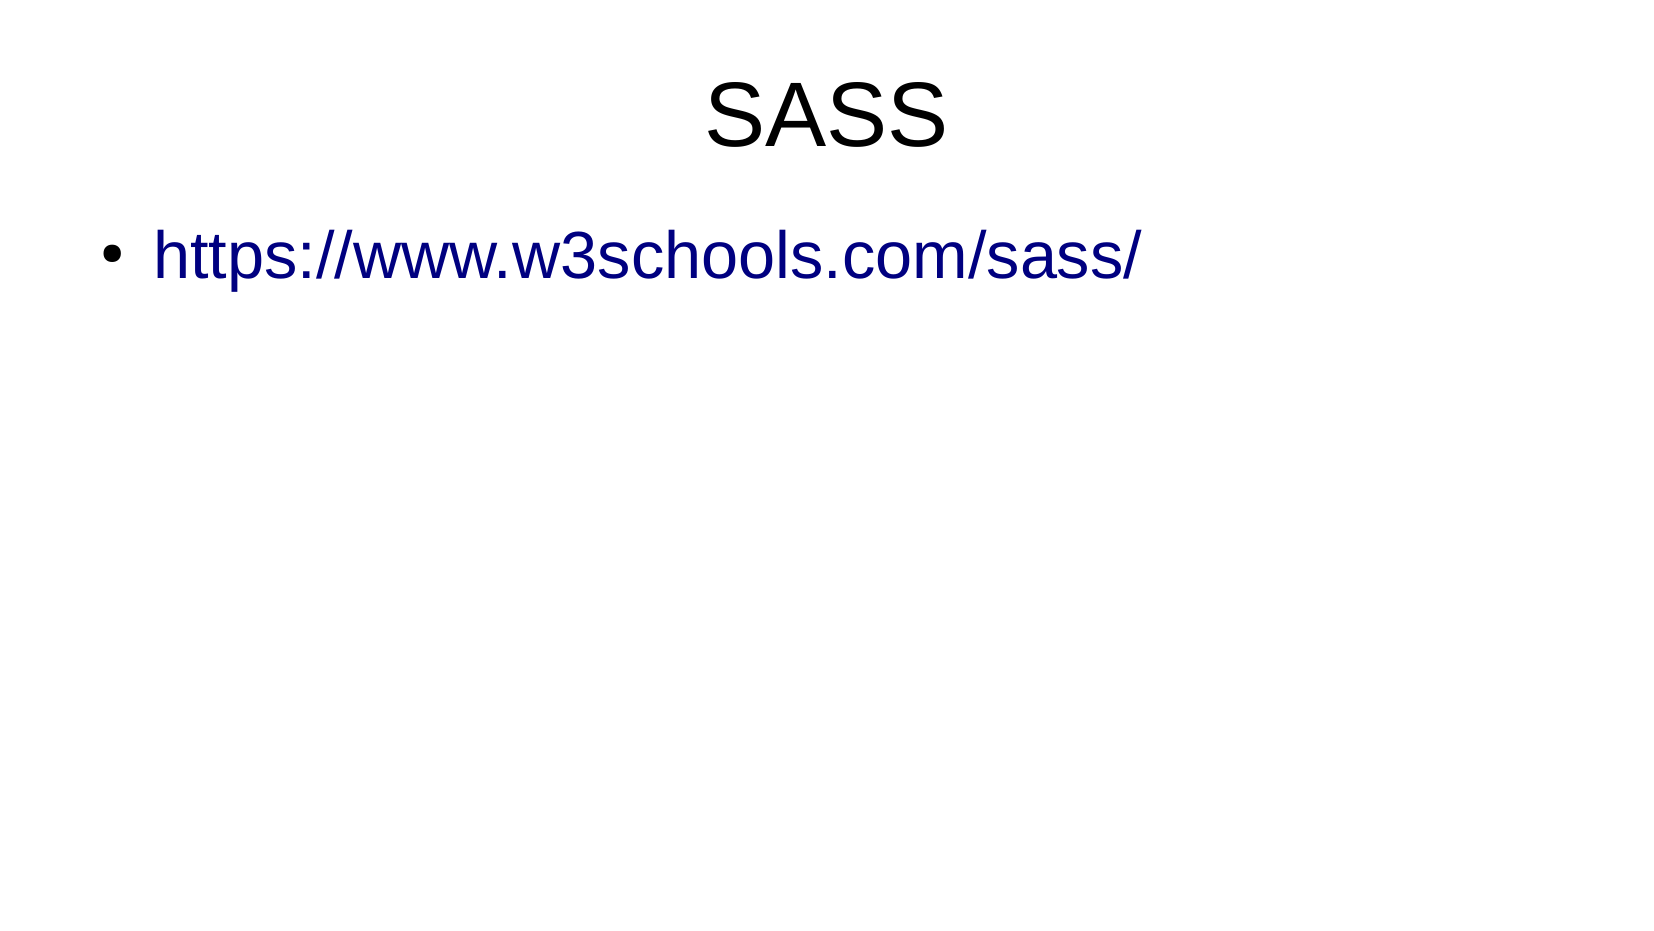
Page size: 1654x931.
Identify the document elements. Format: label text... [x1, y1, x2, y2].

list https://www.w3schools.com/sass/ [82, 217, 1571, 758]
title SASS [82, 37, 1571, 193]
